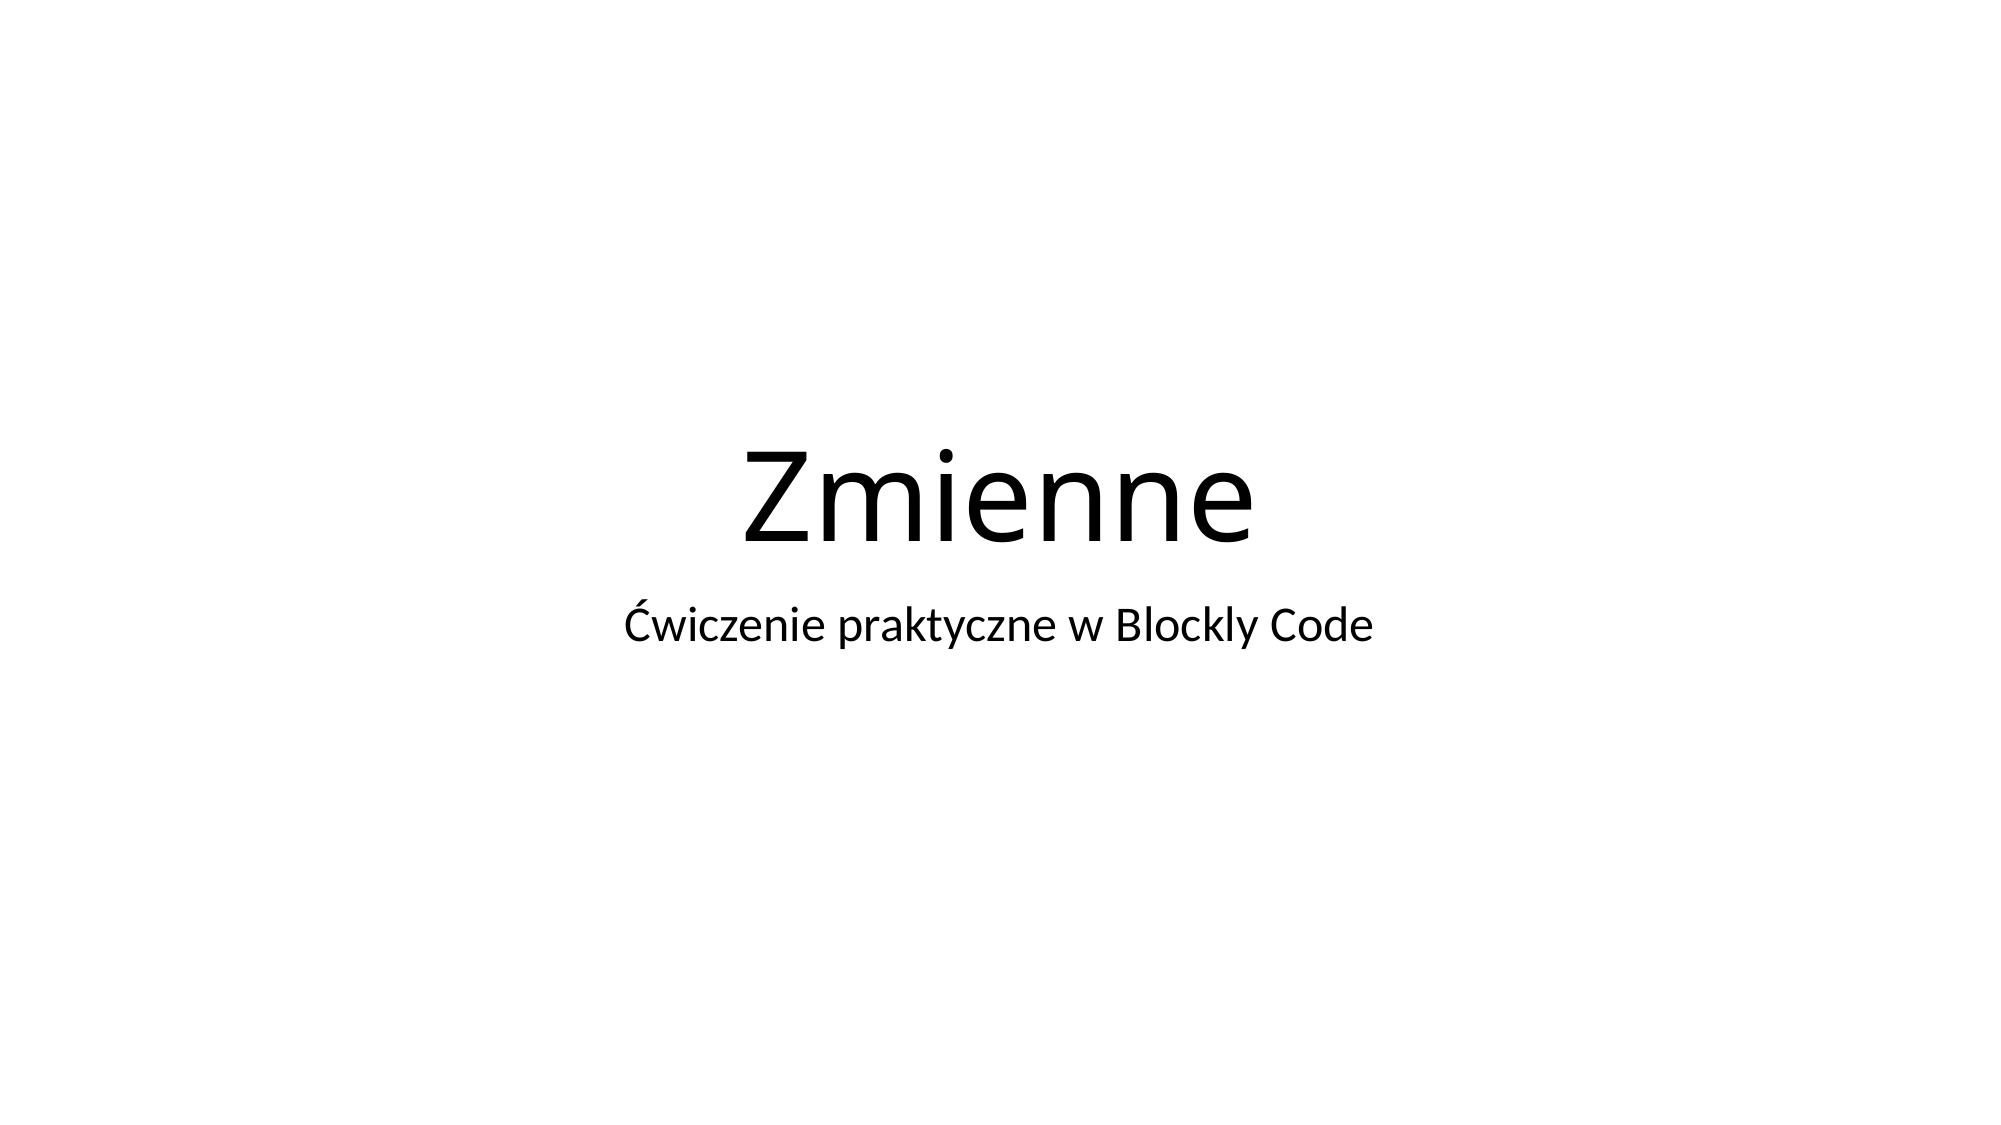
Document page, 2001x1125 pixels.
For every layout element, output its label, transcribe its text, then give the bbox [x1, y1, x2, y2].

title Zmienne [249, 184, 1750, 576]
subtitle Ćwiczenie praktyczne w Blockly Code [249, 590, 1750, 863]
